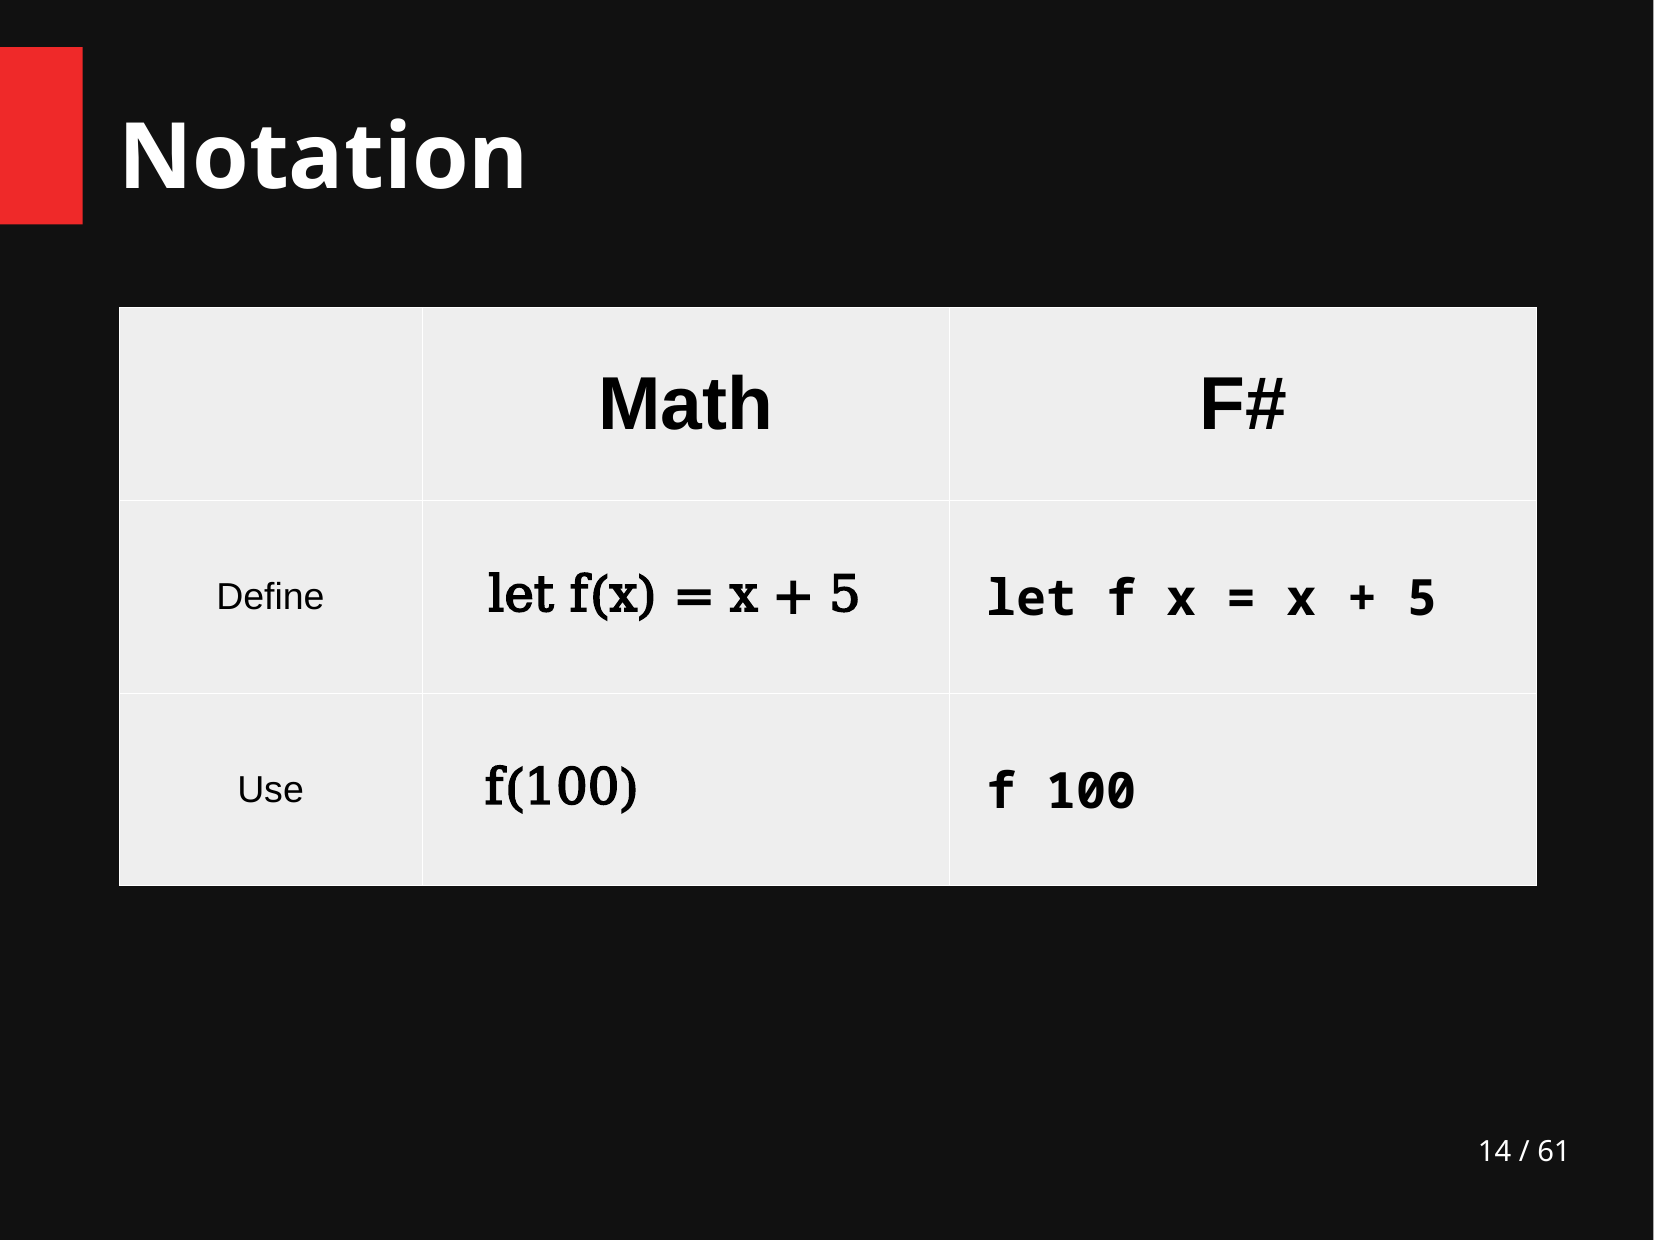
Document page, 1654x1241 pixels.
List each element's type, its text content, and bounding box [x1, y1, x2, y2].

table_cell f(100) [423, 694, 949, 885]
table_header F# [950, 308, 1536, 500]
table_header Math [423, 308, 949, 500]
table_cell let f x = x + 5 [950, 501, 1536, 693]
table_cell Define [120, 501, 422, 693]
table_cell let f(x) = x + 5 [423, 501, 949, 693]
title Notation [118, 49, 1571, 257]
table_header [120, 308, 422, 500]
table_cell Use [120, 694, 422, 885]
table_cell f 100 [950, 694, 1536, 885]
